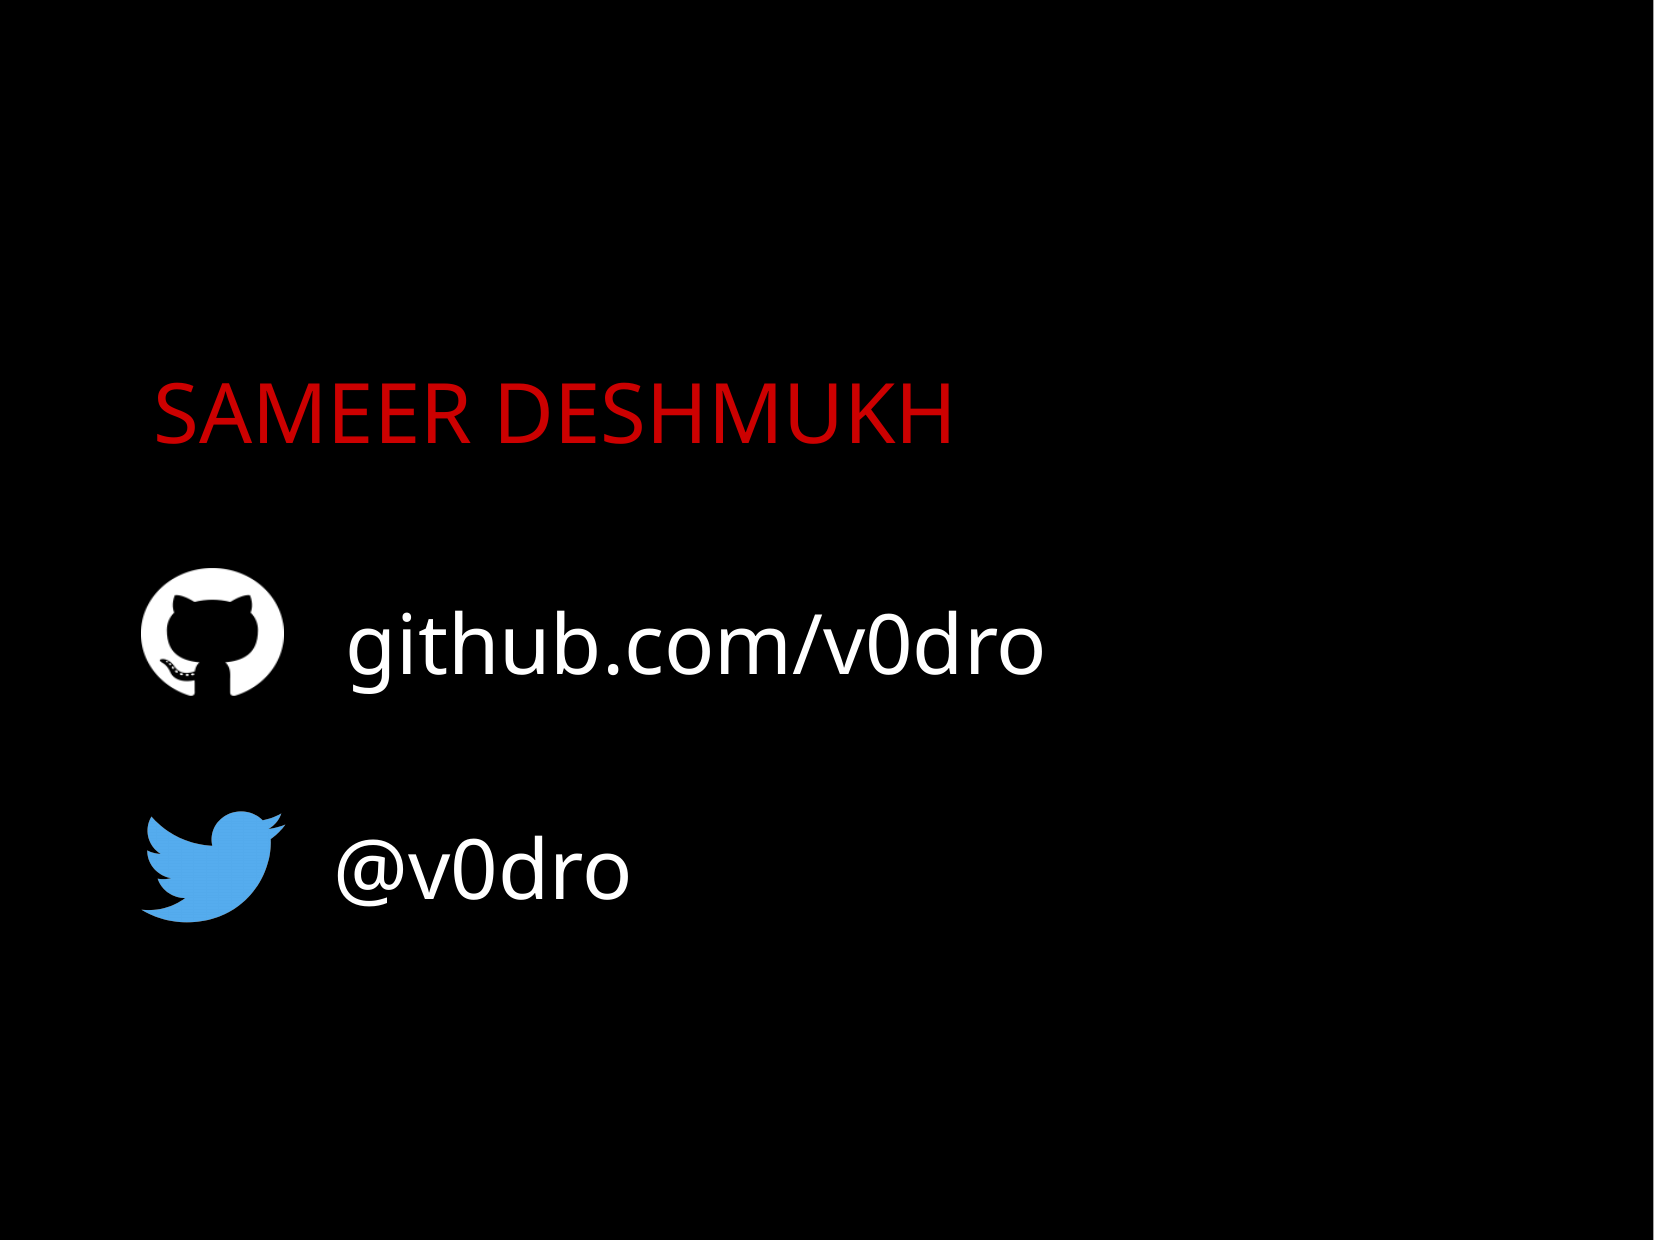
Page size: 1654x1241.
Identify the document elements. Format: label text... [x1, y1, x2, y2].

list SAMEER DESHMUKH [82, 354, 1571, 508]
picture [141, 567, 284, 698]
text_box github.com/v0dro [330, 578, 1512, 733]
text_box @v0dro [318, 803, 1501, 958]
picture [106, 767, 319, 969]
